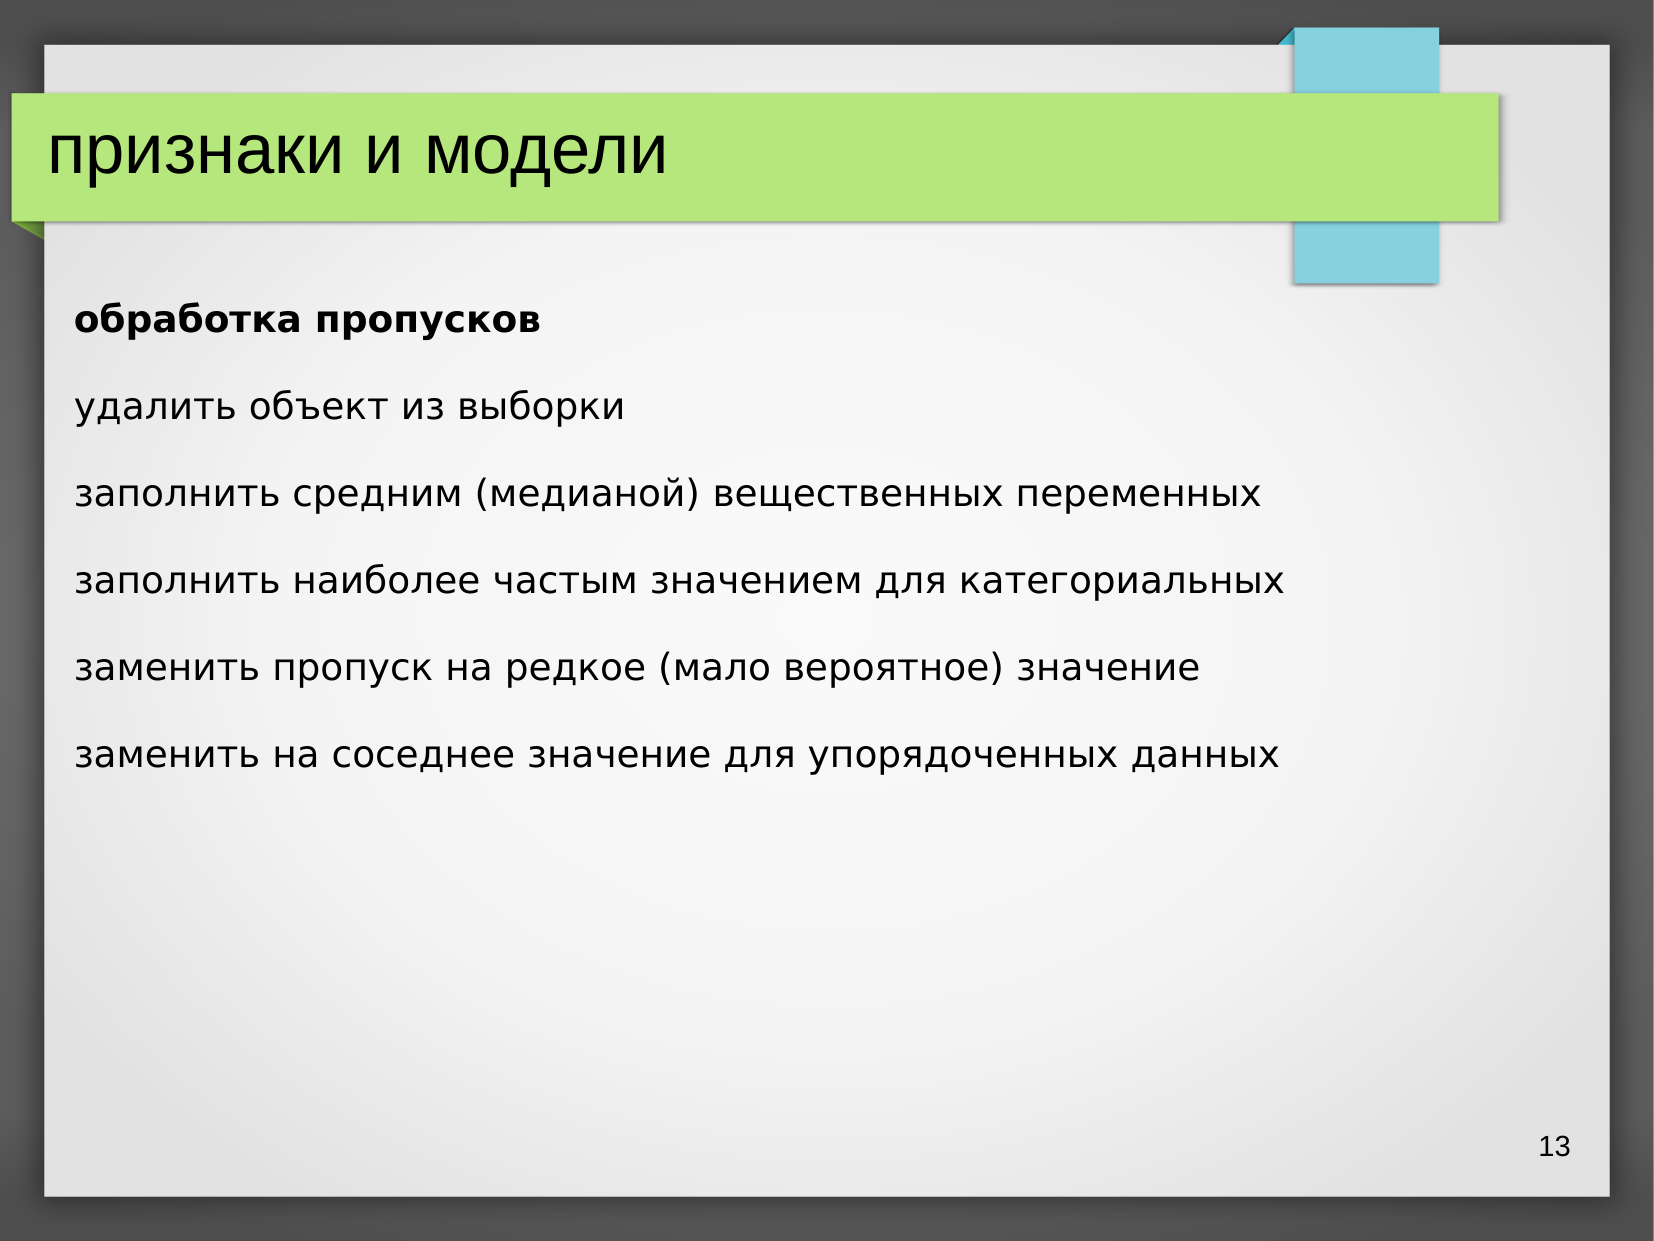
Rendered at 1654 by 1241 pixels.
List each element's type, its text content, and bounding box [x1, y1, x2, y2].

picture [0, 0, 1654, 1241]
text_box обработка пропусков удалить объект из выборки заполнить средним (медианой) вещественных переменных заполнить наиболее частым значением для категориальных заменить пропуск на редкое (мало вероятное) значение заменить на соседнее значение для упорядоченных данных [59, 290, 1414, 806]
title признаки и модели [47, 109, 1465, 189]
